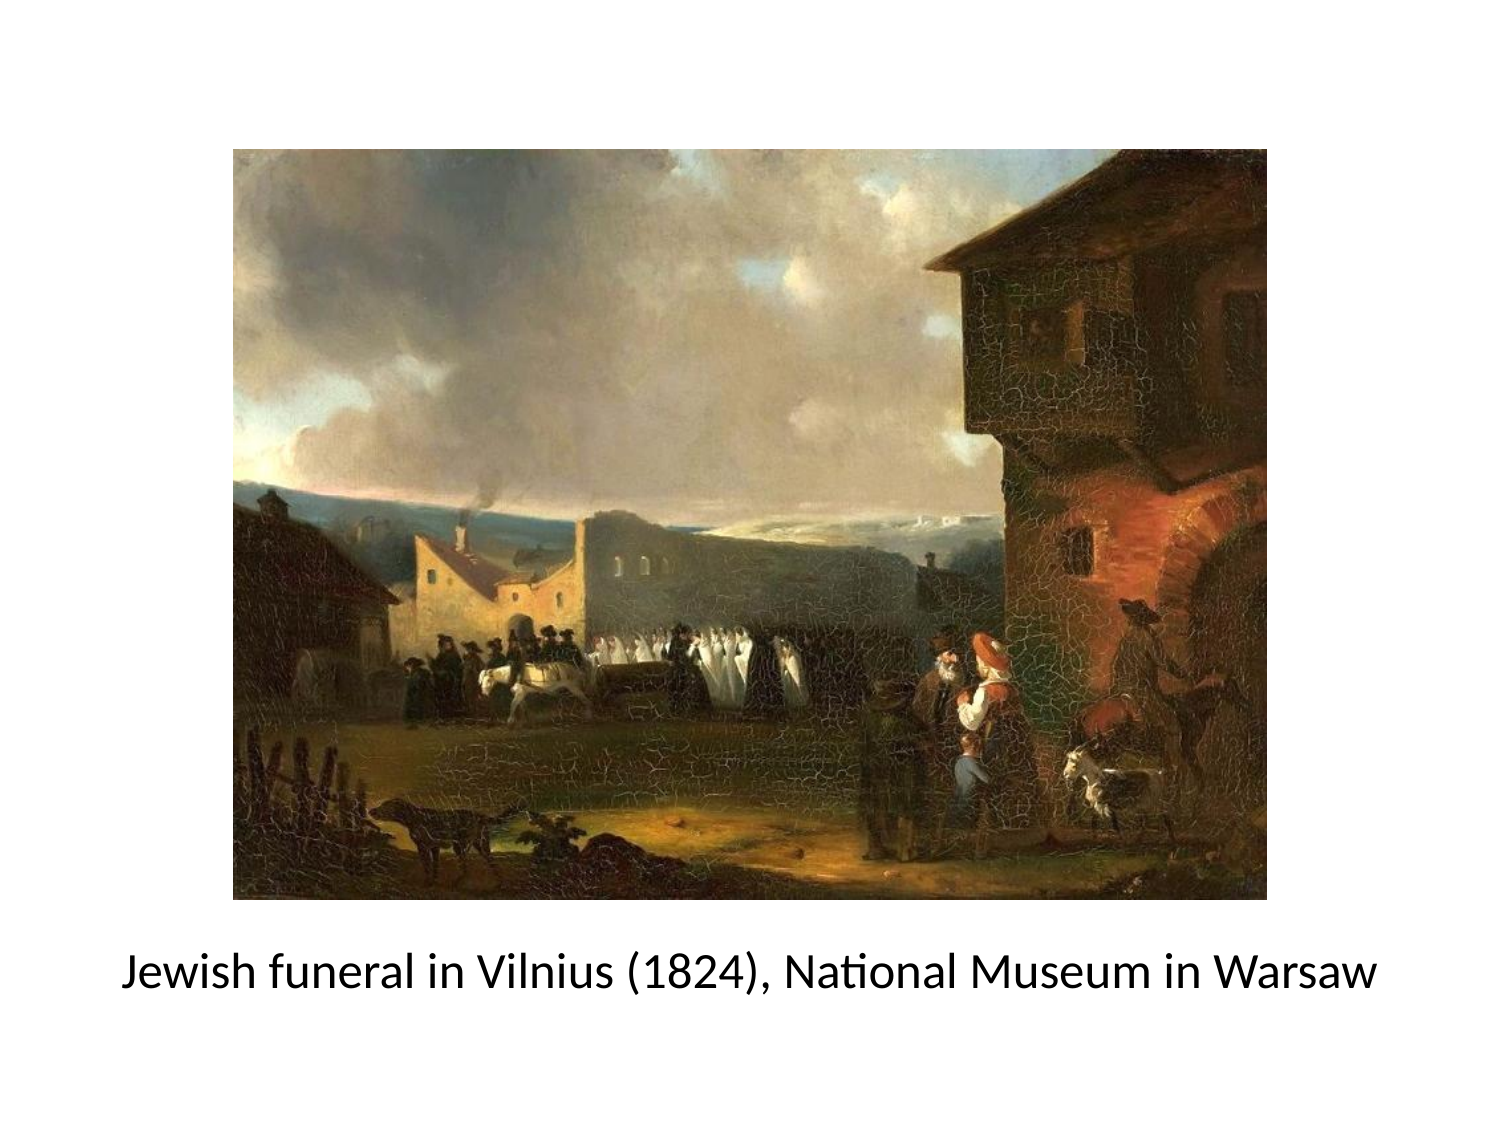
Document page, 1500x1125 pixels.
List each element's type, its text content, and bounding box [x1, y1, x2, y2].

text_box Jewish funeral in Vilnius (1824), National Museum in Warsaw [106, 930, 1394, 1006]
picture [233, 149, 1267, 900]
